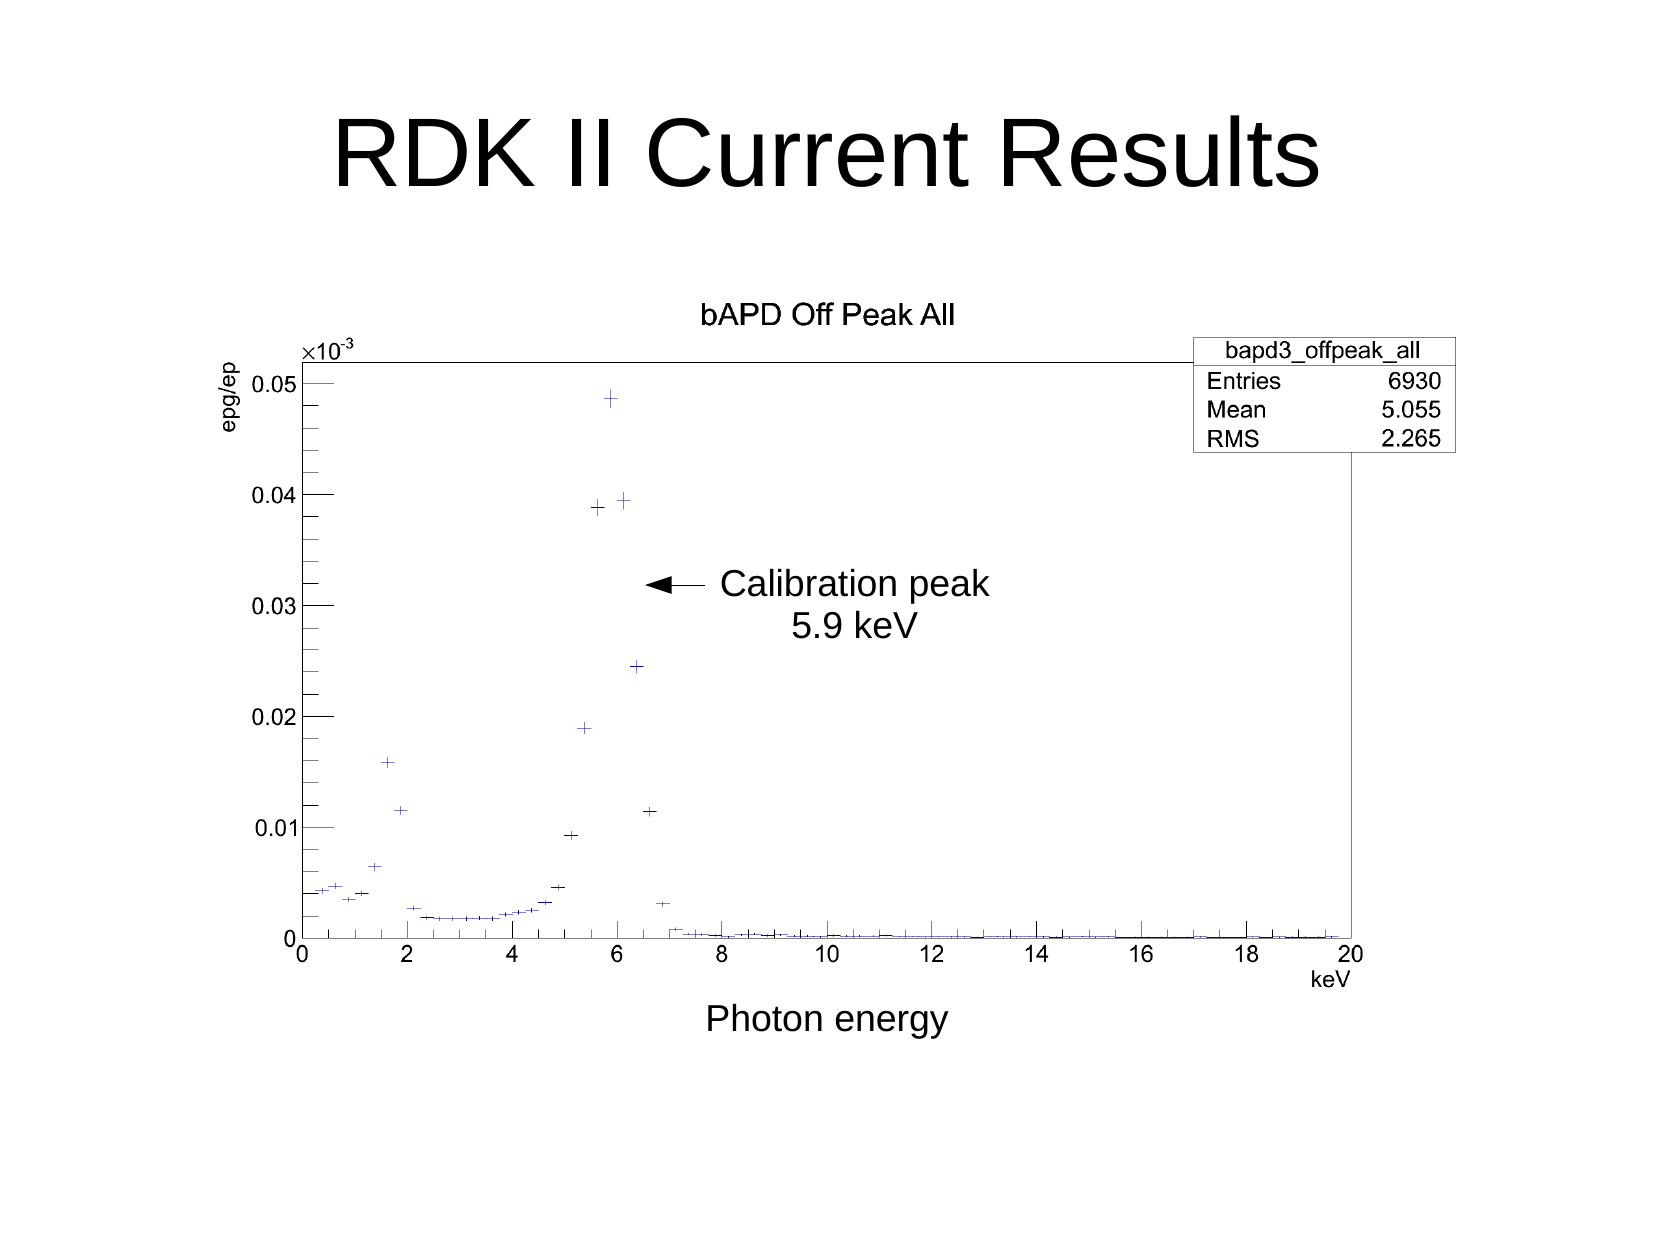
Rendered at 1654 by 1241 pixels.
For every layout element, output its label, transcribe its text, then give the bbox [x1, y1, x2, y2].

text_box Photon energy [690, 990, 964, 1047]
picture [171, 290, 1482, 1010]
text_box Calibration peak 5.9 keV [705, 555, 1005, 654]
title RDK II Current Results [82, 49, 1571, 257]
